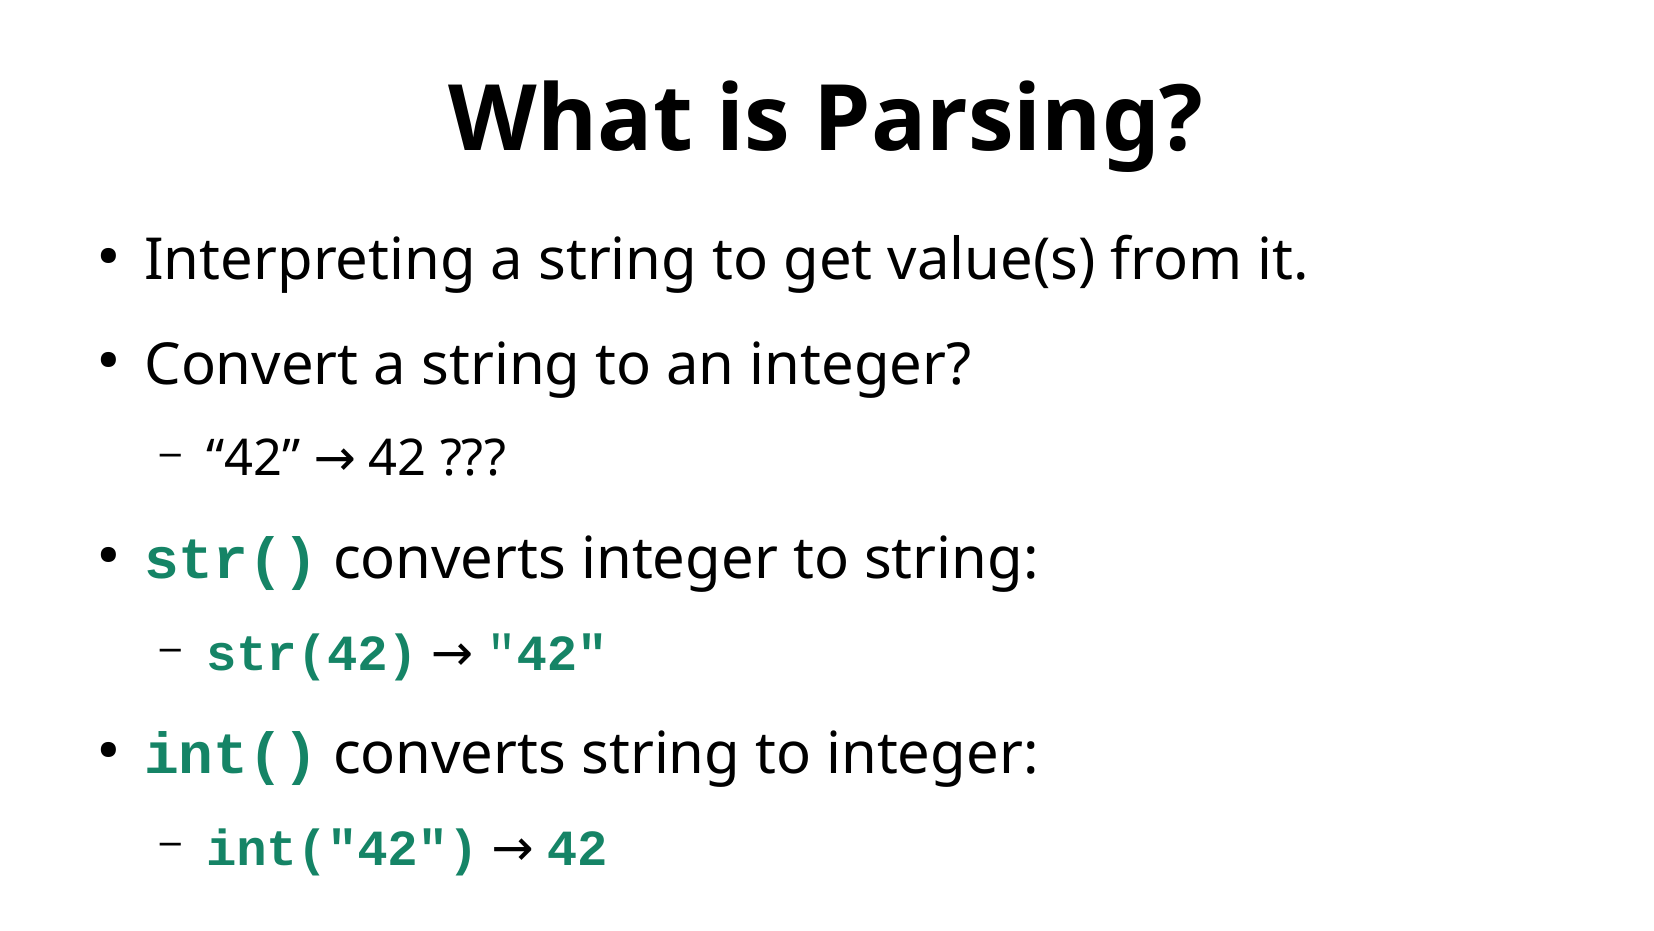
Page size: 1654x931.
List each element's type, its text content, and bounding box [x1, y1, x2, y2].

list Interpreting a string to get value(s) from it. Convert a string to an integer? “42” → 42 ??? str() converts integer to string: str(42) → "42" int() converts string to integer: int("42") → 42 [82, 217, 1571, 882]
title What is Parsing? [82, 37, 1571, 193]
